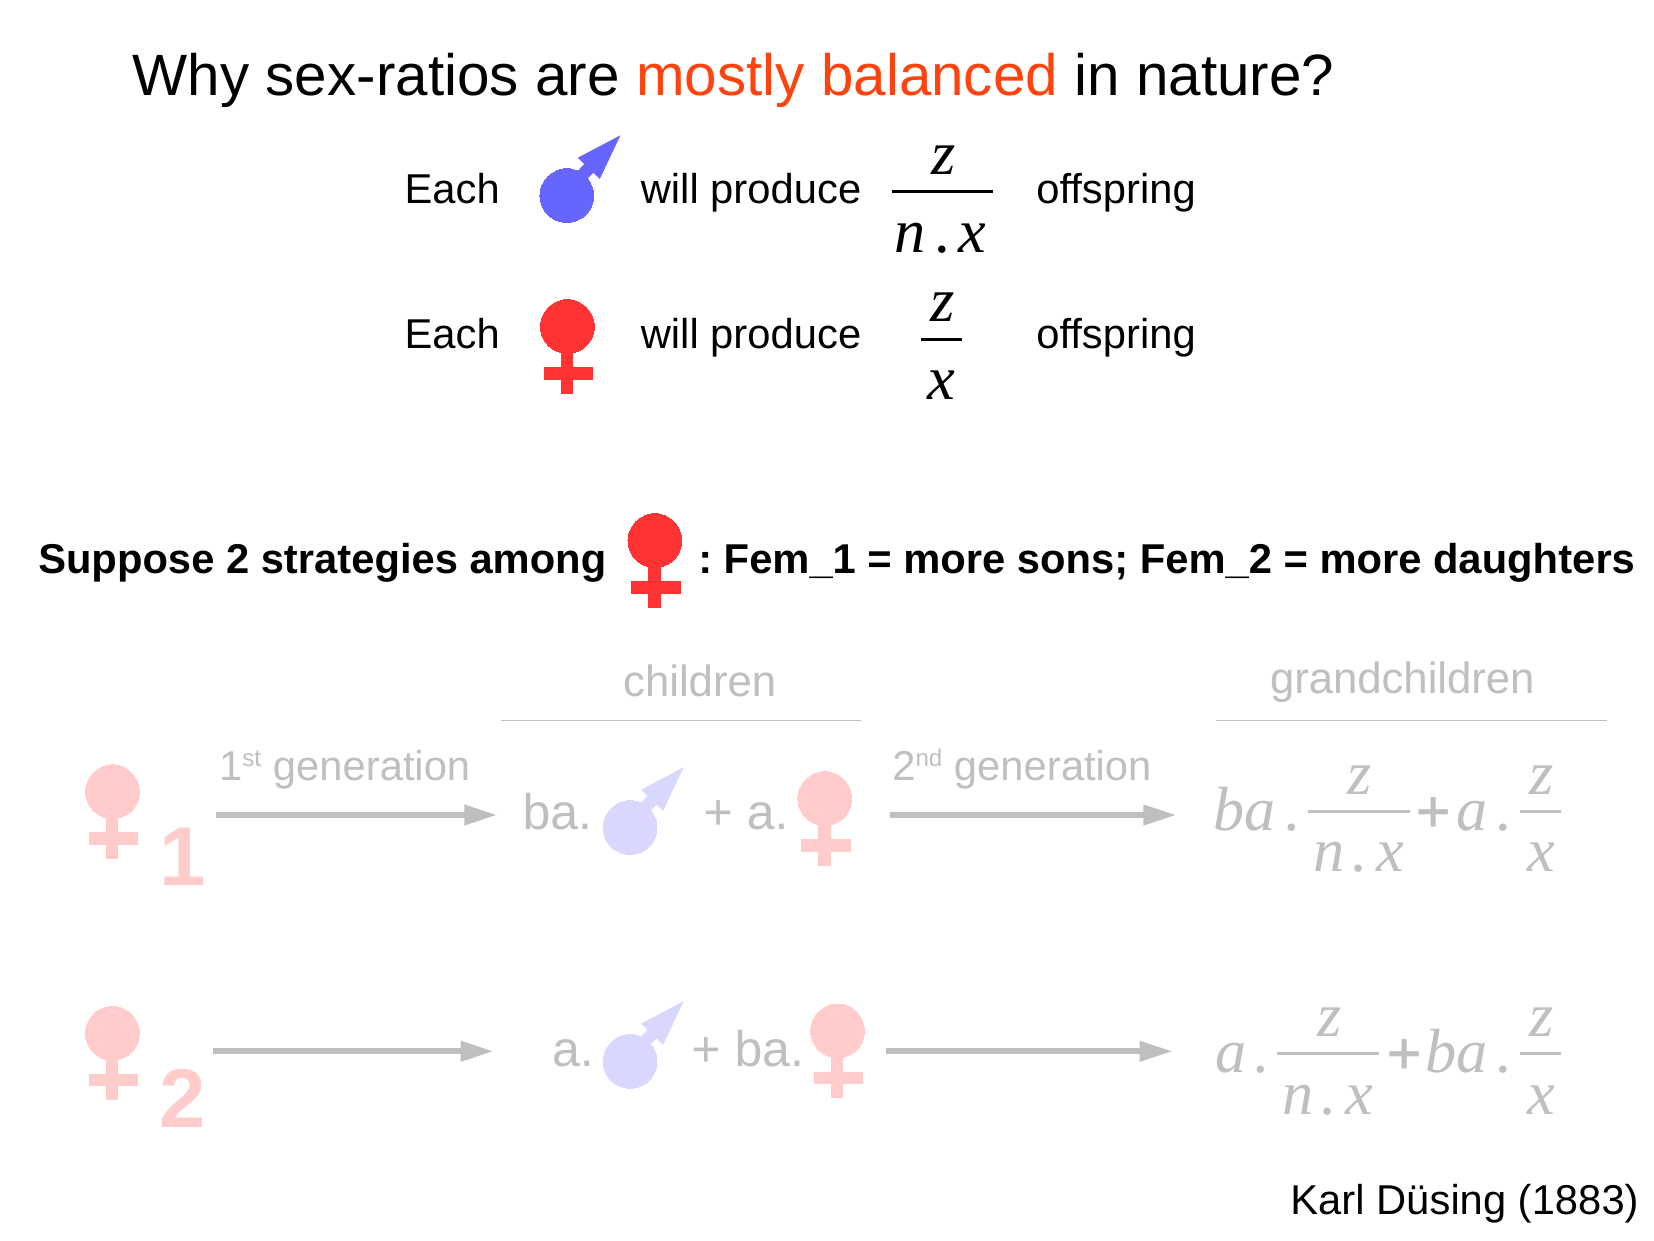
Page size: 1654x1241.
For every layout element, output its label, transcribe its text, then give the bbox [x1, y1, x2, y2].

text_box offspring [1021, 158, 1231, 267]
text_box Each [389, 158, 520, 220]
text_box Suppose 2 strategies among : Fem_1 = more sons; Fem_2 = more daughters [23, 528, 1654, 625]
text_box Why sex-ratios are mostly balanced in nature? [118, 35, 1350, 116]
text_box [540, 299, 595, 353]
text_box [539, 168, 594, 223]
text_box [627, 513, 682, 567]
text_box offspring [1021, 303, 1231, 412]
text_box [0, 625, 1654, 1177]
chart [912, 365, 971, 414]
text_box will produce [625, 158, 995, 220]
text_box will produce [625, 303, 995, 365]
text_box Karl Düsing (1883) [1275, 1169, 1654, 1231]
text_box Each [389, 303, 520, 365]
chart [882, 117, 1002, 303]
